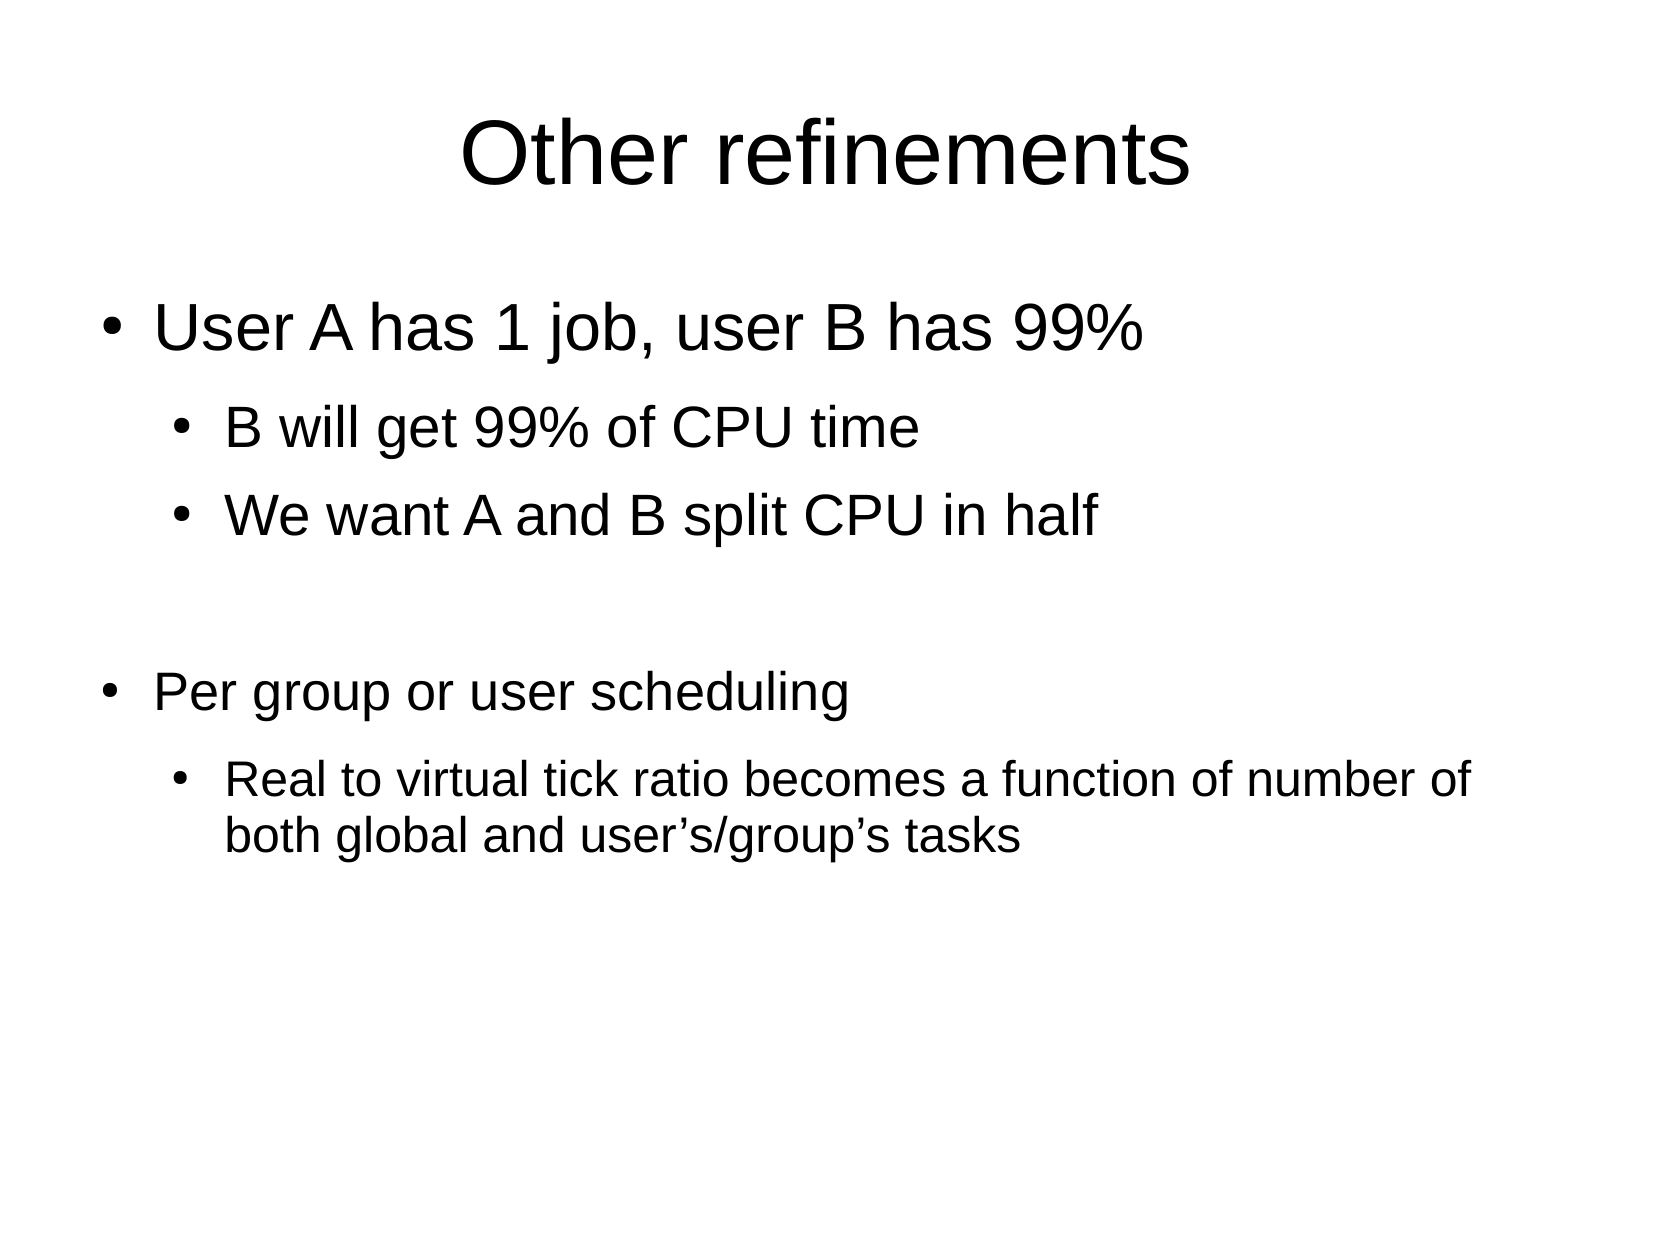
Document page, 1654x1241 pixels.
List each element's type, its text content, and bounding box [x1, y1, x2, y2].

list User A has 1 job, user B has 99% B will get 99% of CPU time We want A and B split CPU in half Per group or user scheduling Real to virtual tick ratio becomes a function of number of both global and user’s/group’s tasks [82, 290, 1571, 1010]
title Other refinements [82, 49, 1571, 257]
